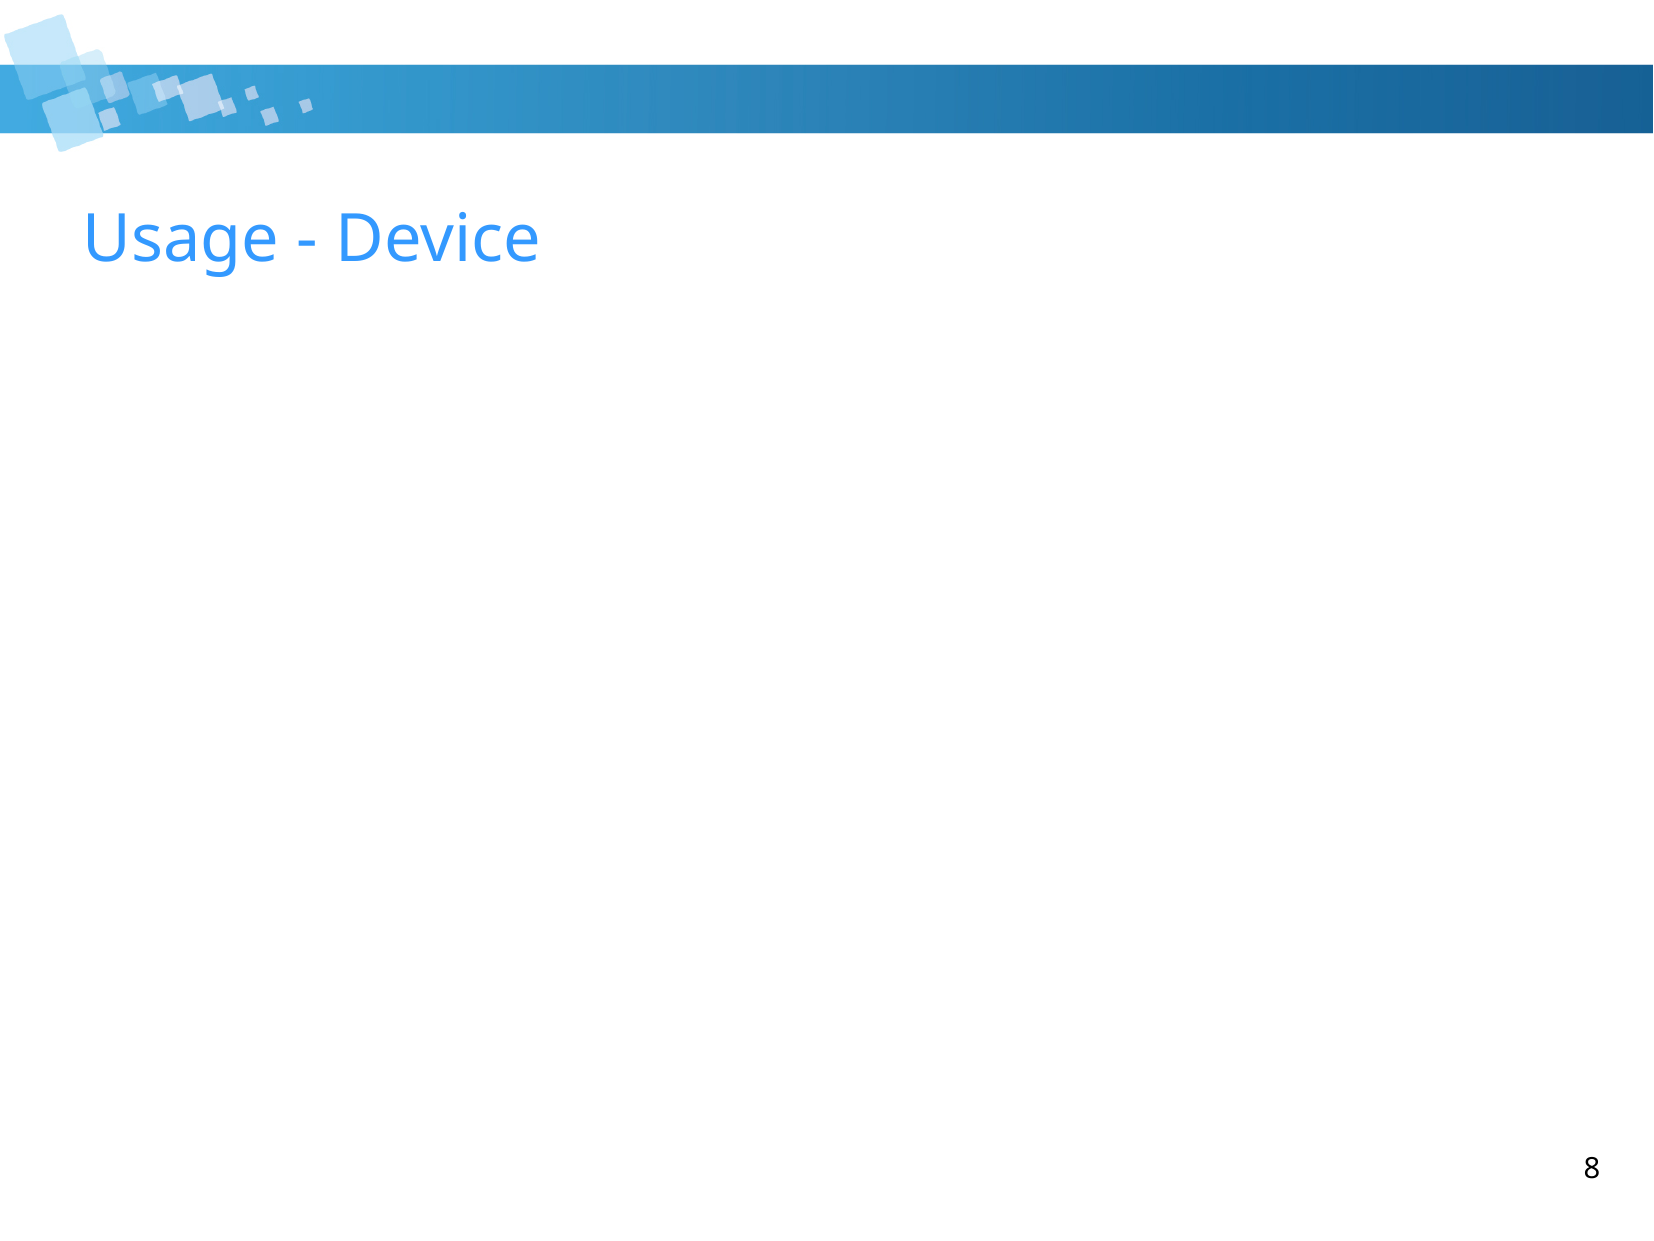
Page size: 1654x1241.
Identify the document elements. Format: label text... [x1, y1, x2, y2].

title Usage - Device [82, 132, 1571, 340]
picture [0, 0, 1653, 1238]
